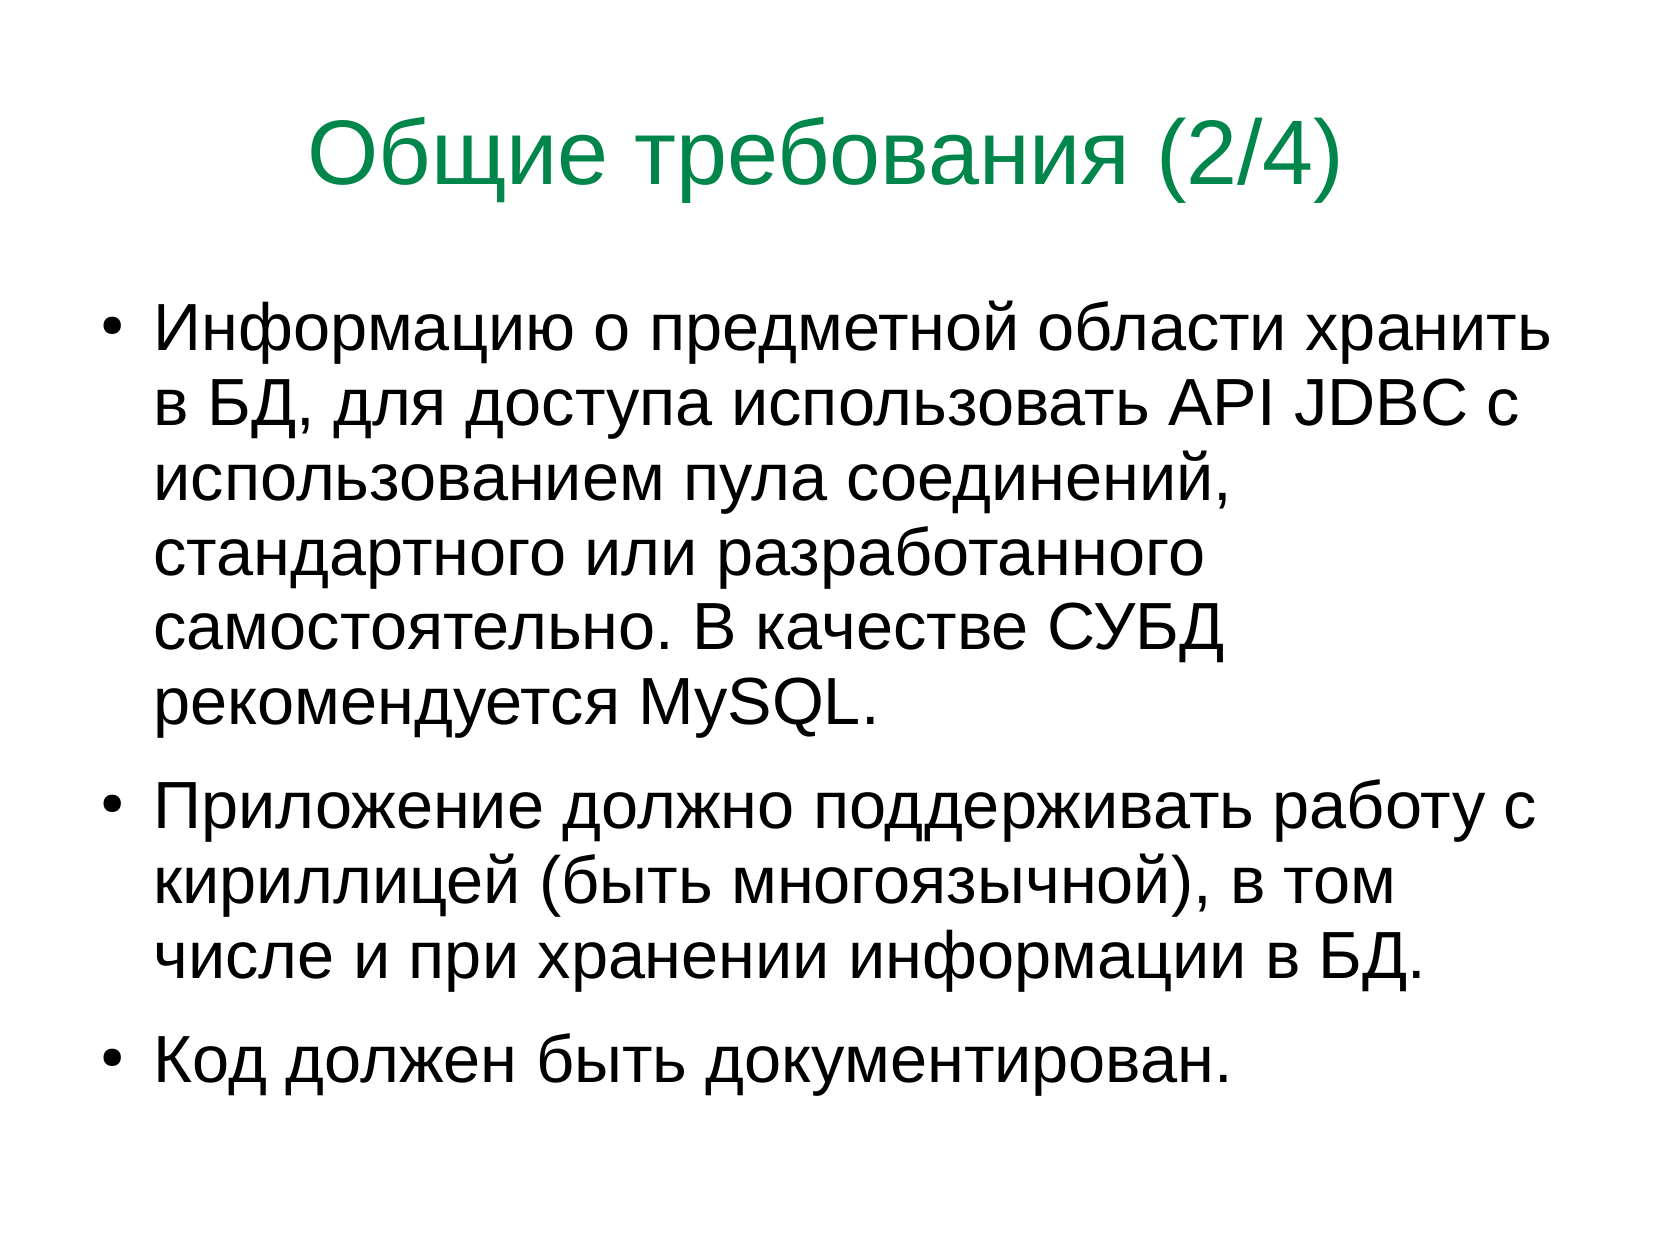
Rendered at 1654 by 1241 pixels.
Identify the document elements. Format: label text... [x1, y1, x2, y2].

list Информацию о предметной области хранить в БД, для доступа использовать API JDBC с использованием пула соединений, стандартного или разработанного самостоятельно. В качестве СУБД рекомендуется MySQL. Приложение должно поддерживать работу с кириллицей (быть многоязычной), в том числе и при хранении информации в БД. Код должен быть документирован. [82, 290, 1571, 1092]
title Общие требования (2/4) [82, 49, 1571, 257]
